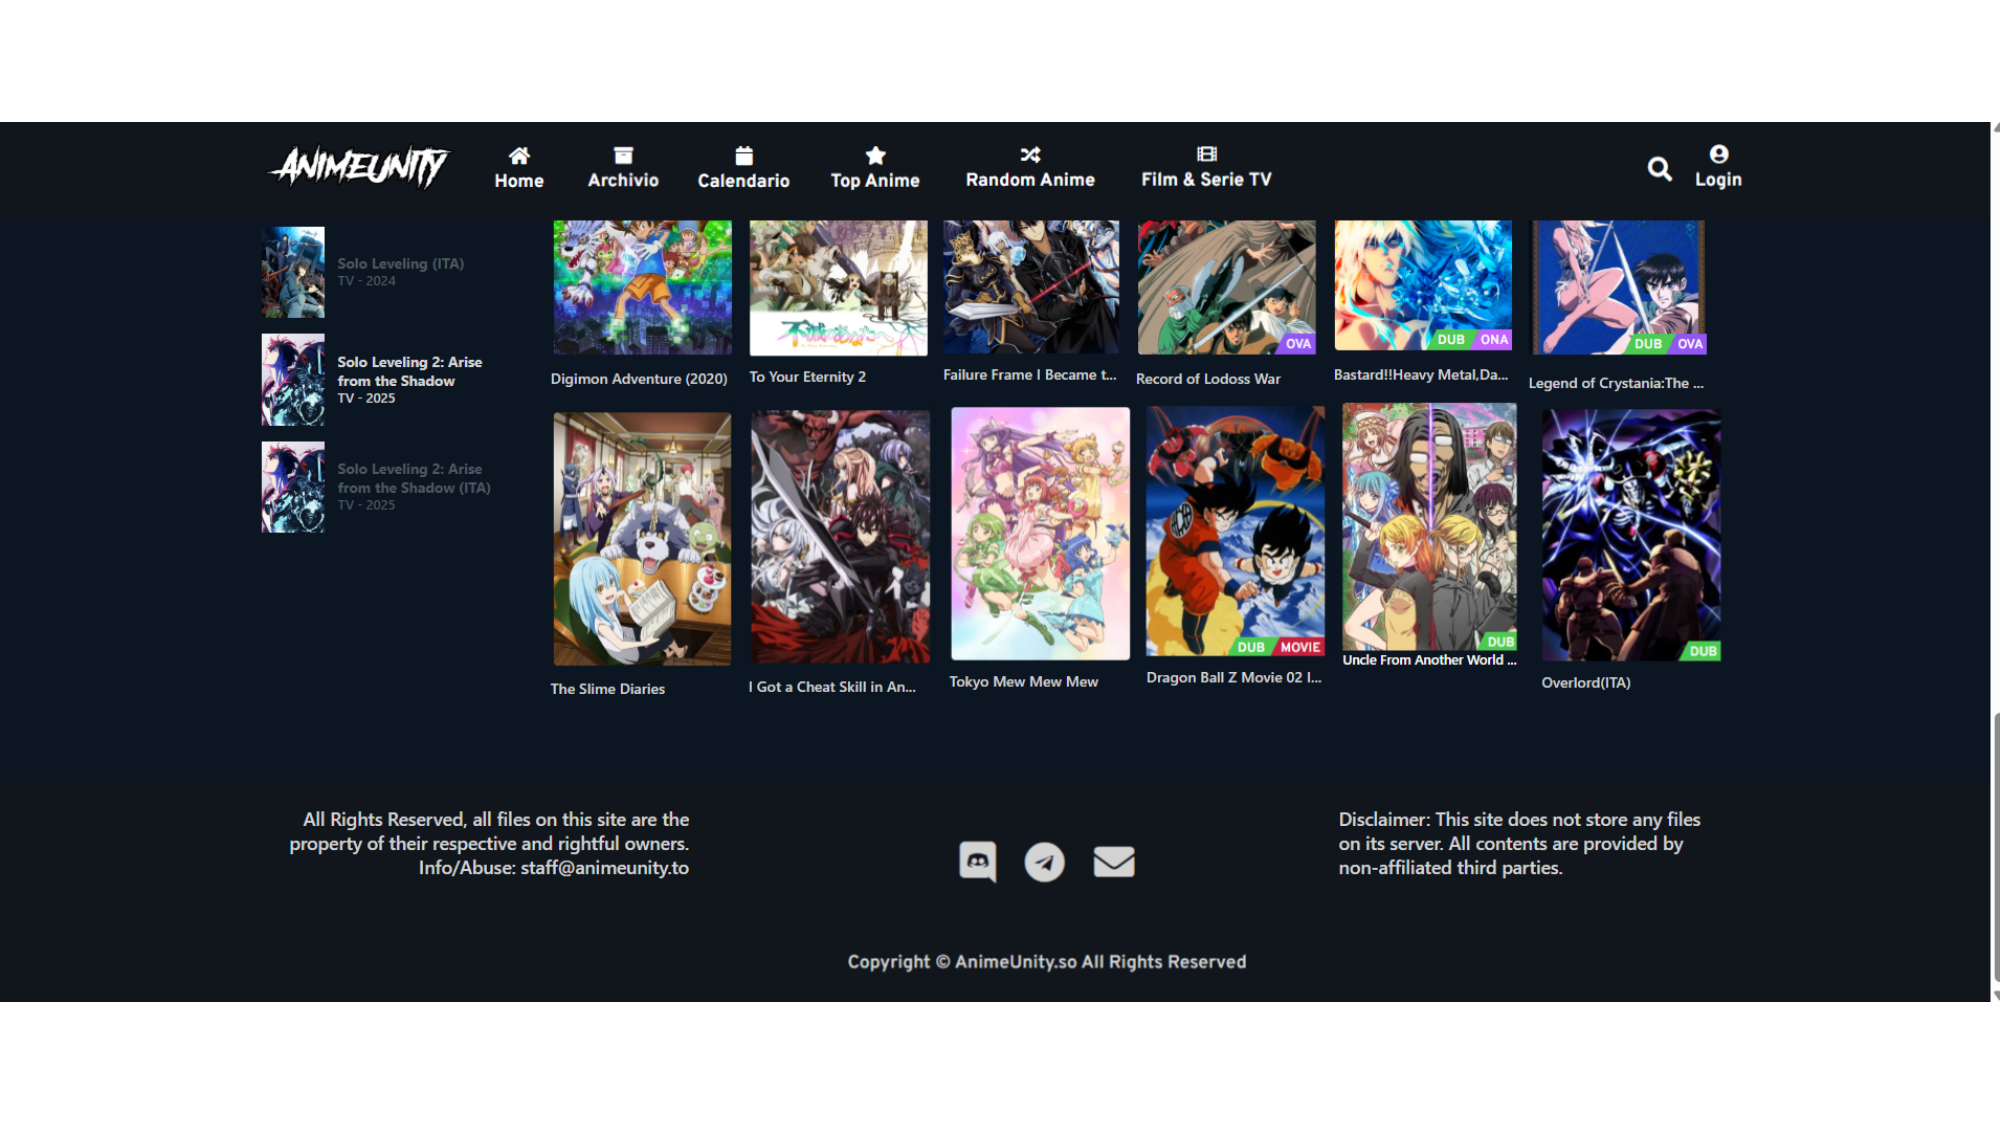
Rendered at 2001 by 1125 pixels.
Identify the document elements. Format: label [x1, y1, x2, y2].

picture [0, 122, 2000, 1003]
